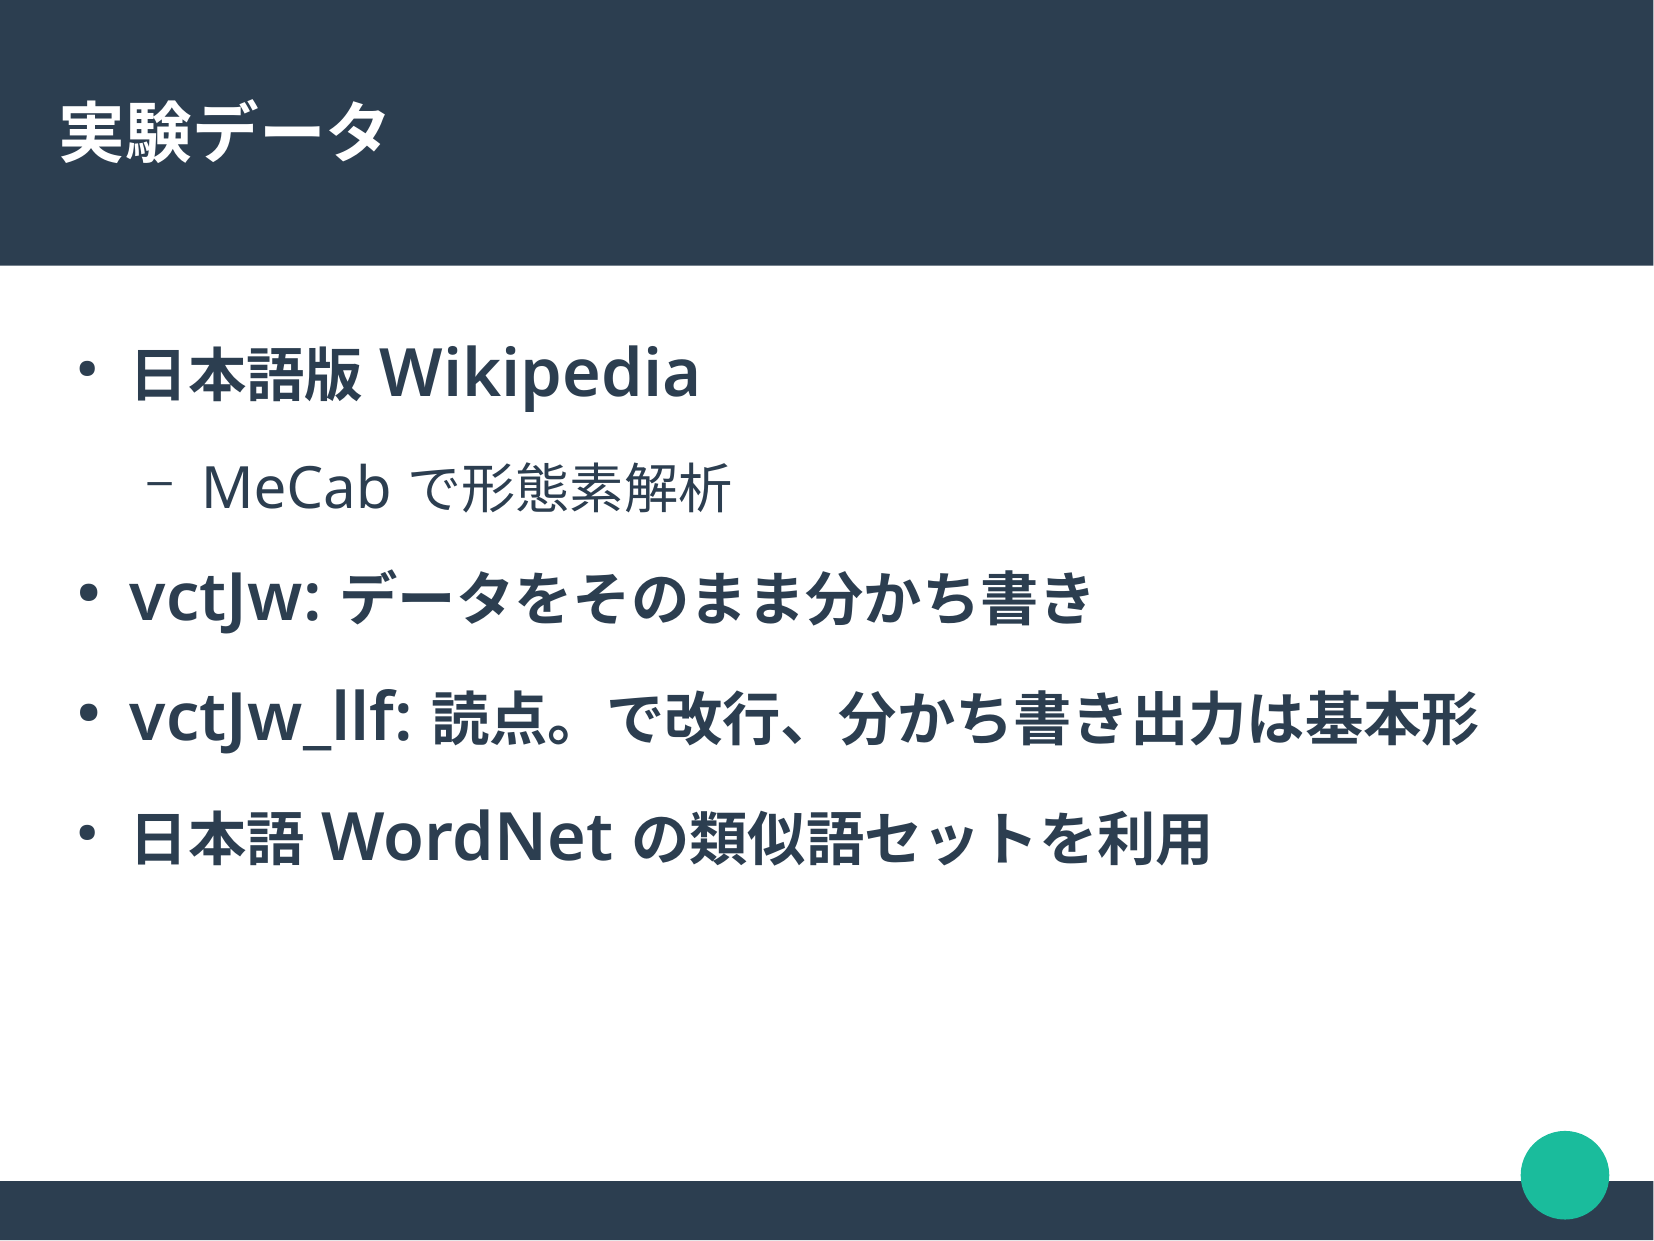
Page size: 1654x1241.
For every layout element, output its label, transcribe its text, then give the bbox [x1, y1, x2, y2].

list 日本語版Wikipedia MeCabで形態素解析 vctJw:データをそのまま分かち書き vctJw_llf:読点。で改行、分かち書き出力は基本形 日本語WordNetの類似語セットを利用 [59, 324, 1595, 1152]
title 実験データ [59, 49, 1595, 207]
